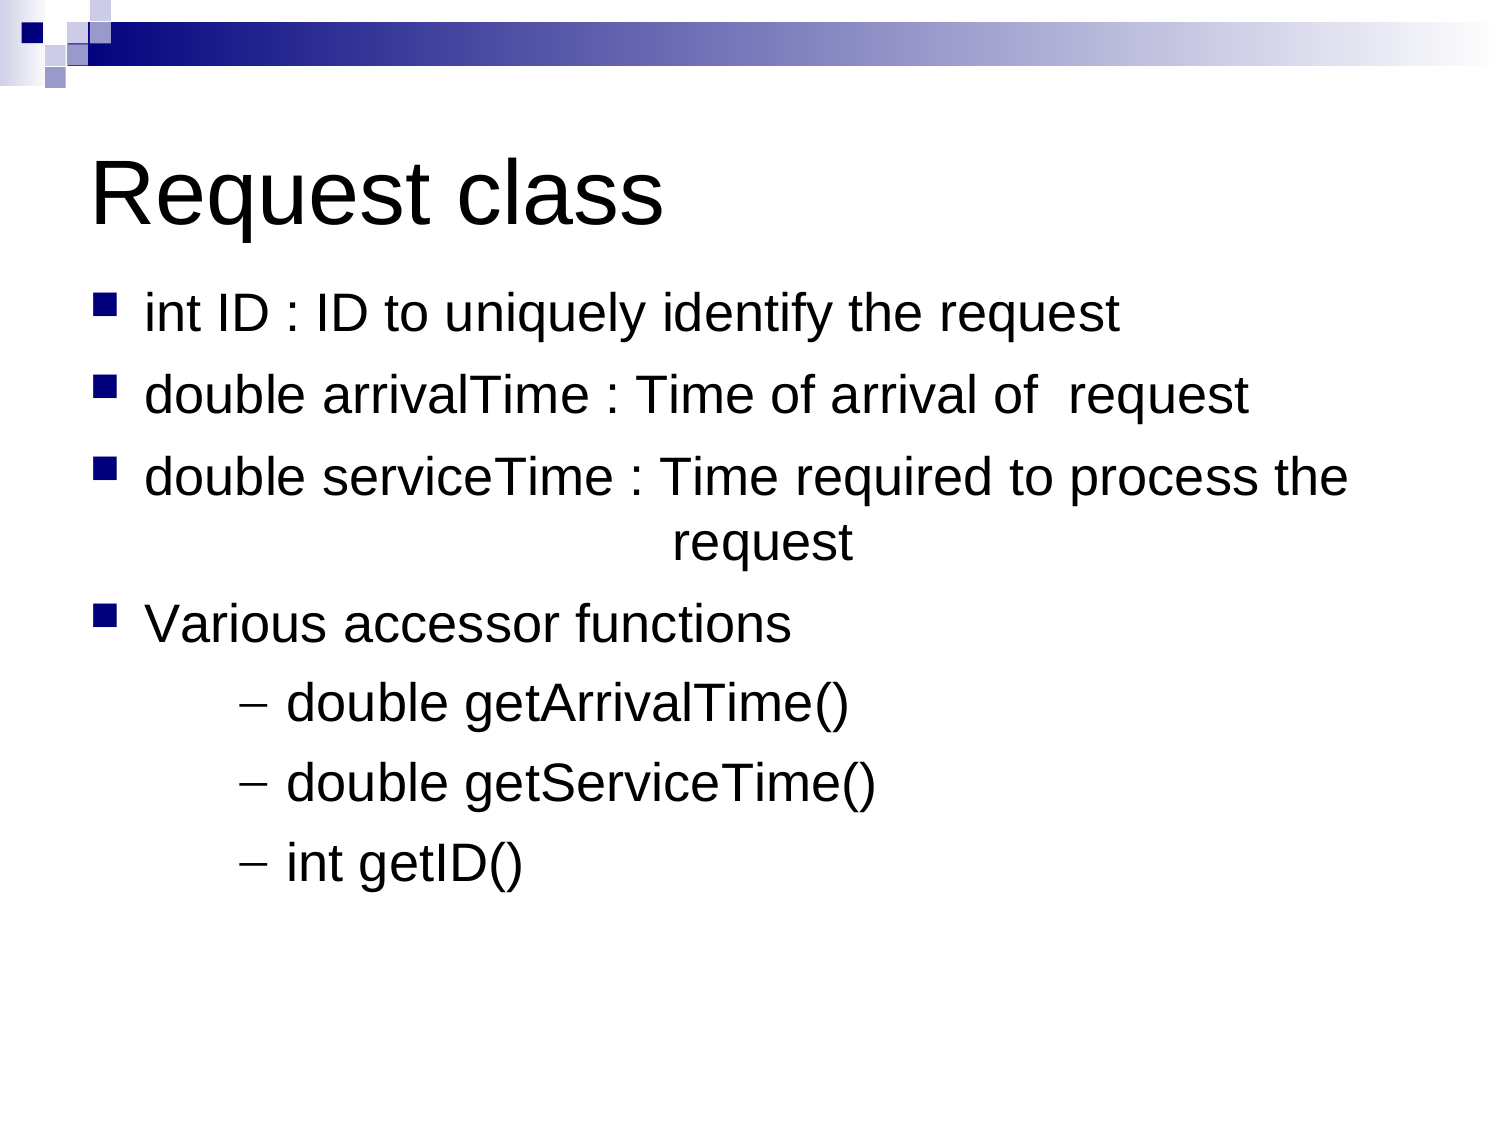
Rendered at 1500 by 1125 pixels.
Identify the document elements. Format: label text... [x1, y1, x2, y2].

title Request class [75, 75, 1426, 270]
list int ID : ID to uniquely identify the request double arrivalTime : Time of arrival of request double serviceTime : Time required to process the request Various accessor functions double getArrivalTime() double getServiceTime() int getID() [75, 270, 1426, 996]
